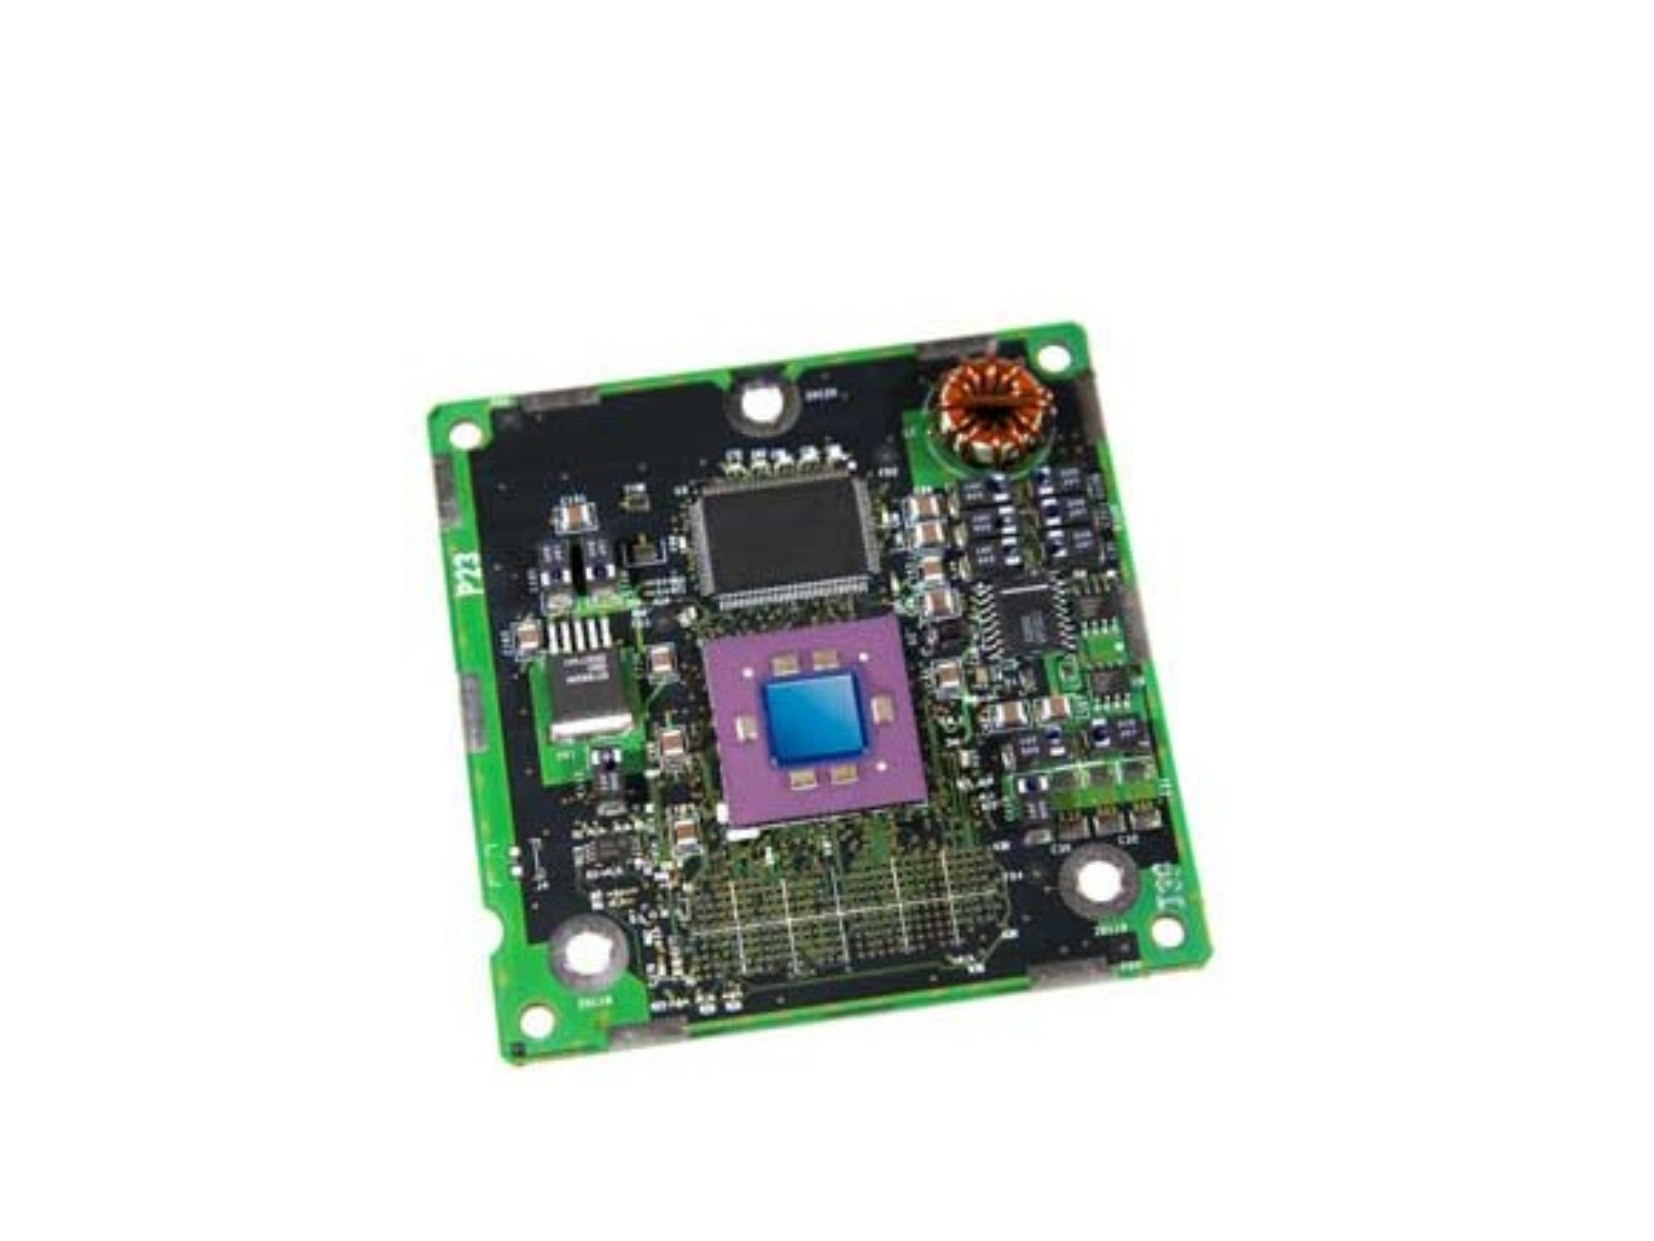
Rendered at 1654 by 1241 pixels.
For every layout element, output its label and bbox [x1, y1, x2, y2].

text_box [314, 267, 1310, 1124]
